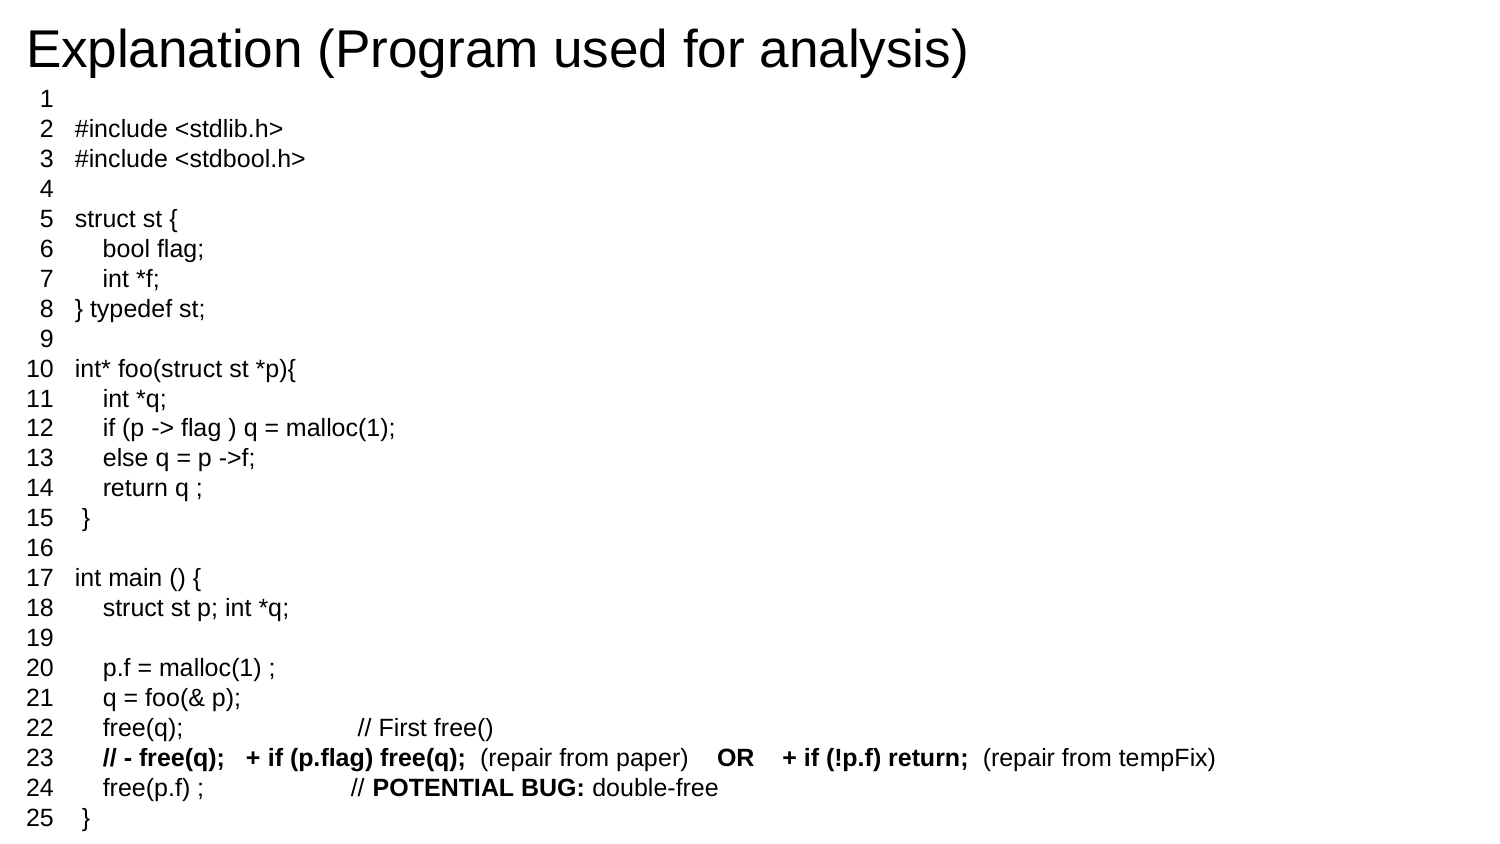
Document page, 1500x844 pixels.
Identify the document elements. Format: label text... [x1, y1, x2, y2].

text_box 1 2 #include <stdlib.h> 3 #include <stdbool.h> 4 5 struct st { 6 bool flag; 7 int *f; 8 } typedef st; 9 10 int* foo(struct st *p){ 11 int *q; 12 if (p -> flag ) q = malloc(1); 13 else q = p ->f; 14 return q ; 15 } 16 17 int main () { 18 struct st p; int *q; 19 20 p.f = malloc(1) ; 21 q = foo(& p); 22 free(q); // First free() 23 // - free(q); + if (p.flag) free(q); (repair from paper) OR + if (!p.f) return; (repair from tempFix) 24 free(p.f) ; // POTENTIAL BUG: double-free 25 } [10, 75, 1461, 844]
title Explanation (Program used for analysis) [11, 0, 1409, 94]
